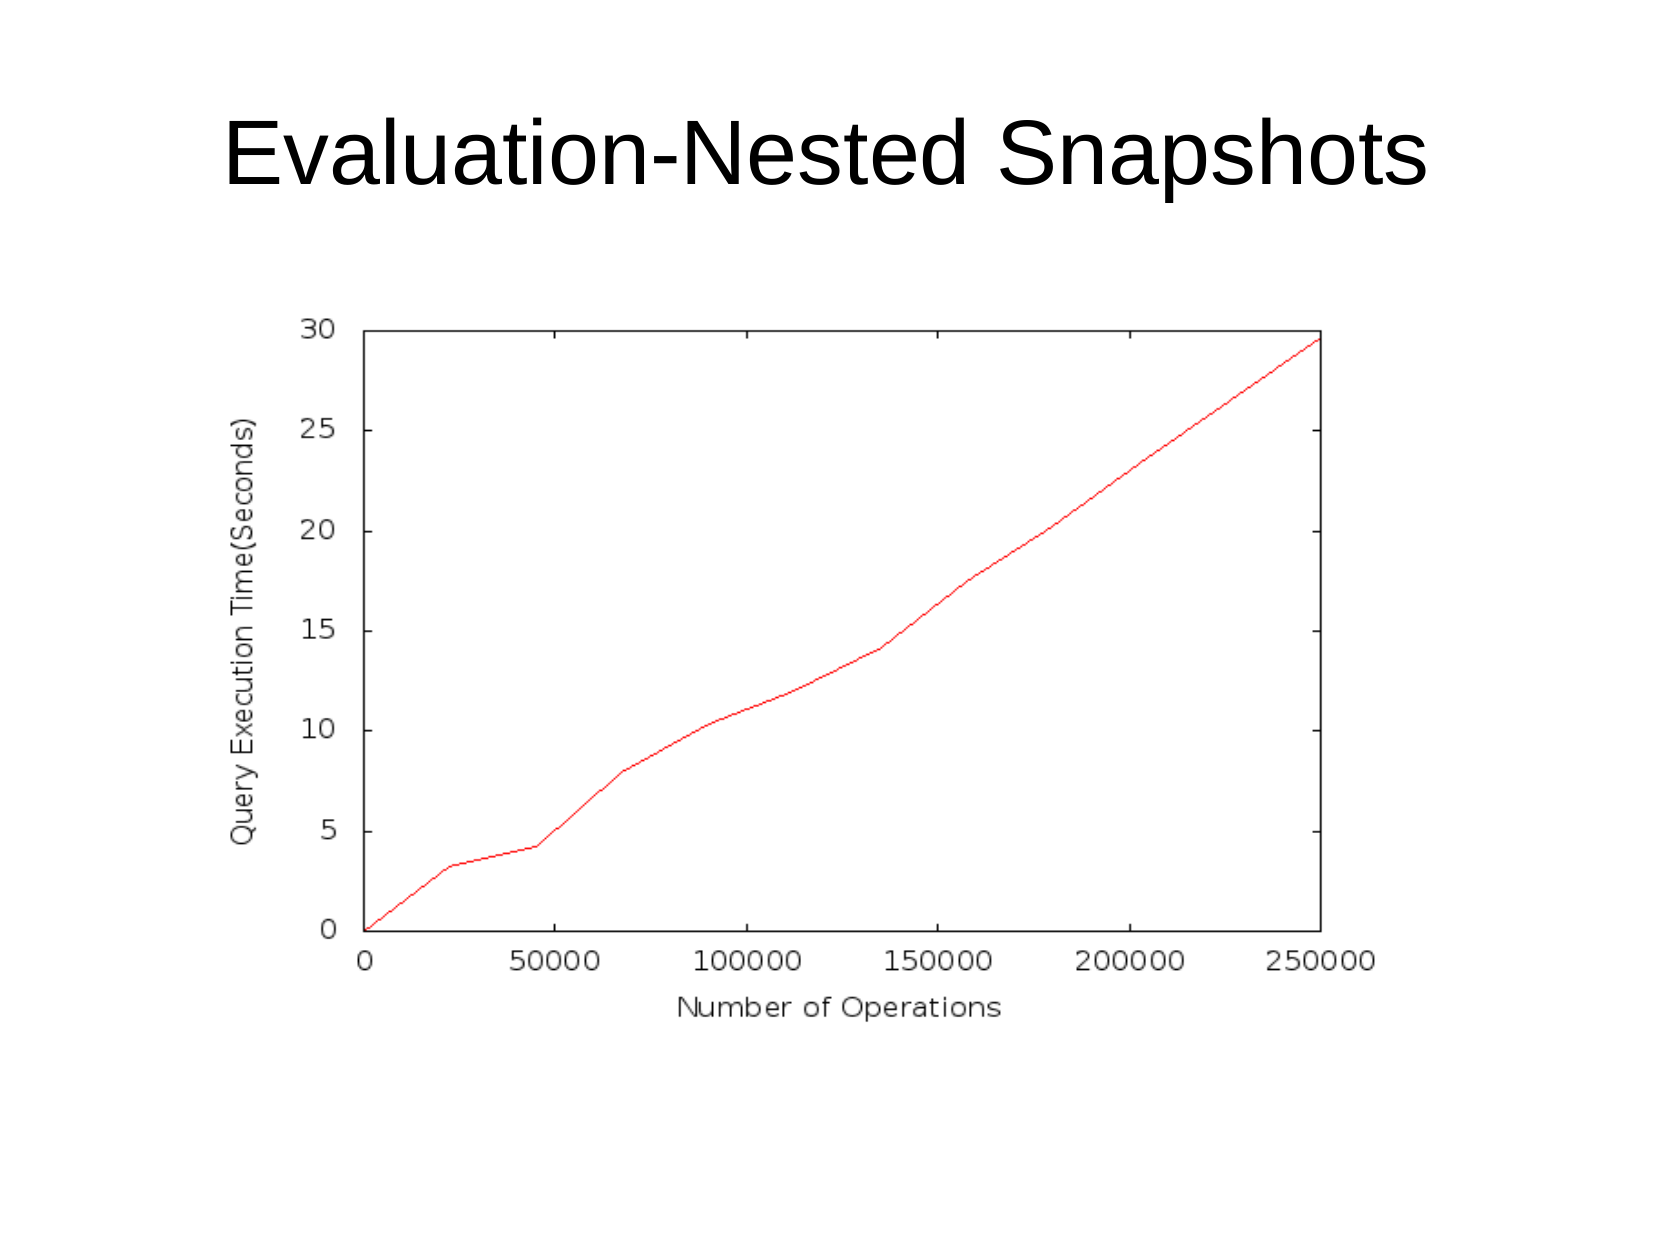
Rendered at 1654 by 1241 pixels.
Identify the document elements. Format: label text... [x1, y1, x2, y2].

picture [220, 236, 1382, 1032]
title Evaluation-Nested Snapshots [82, 68, 1571, 237]
